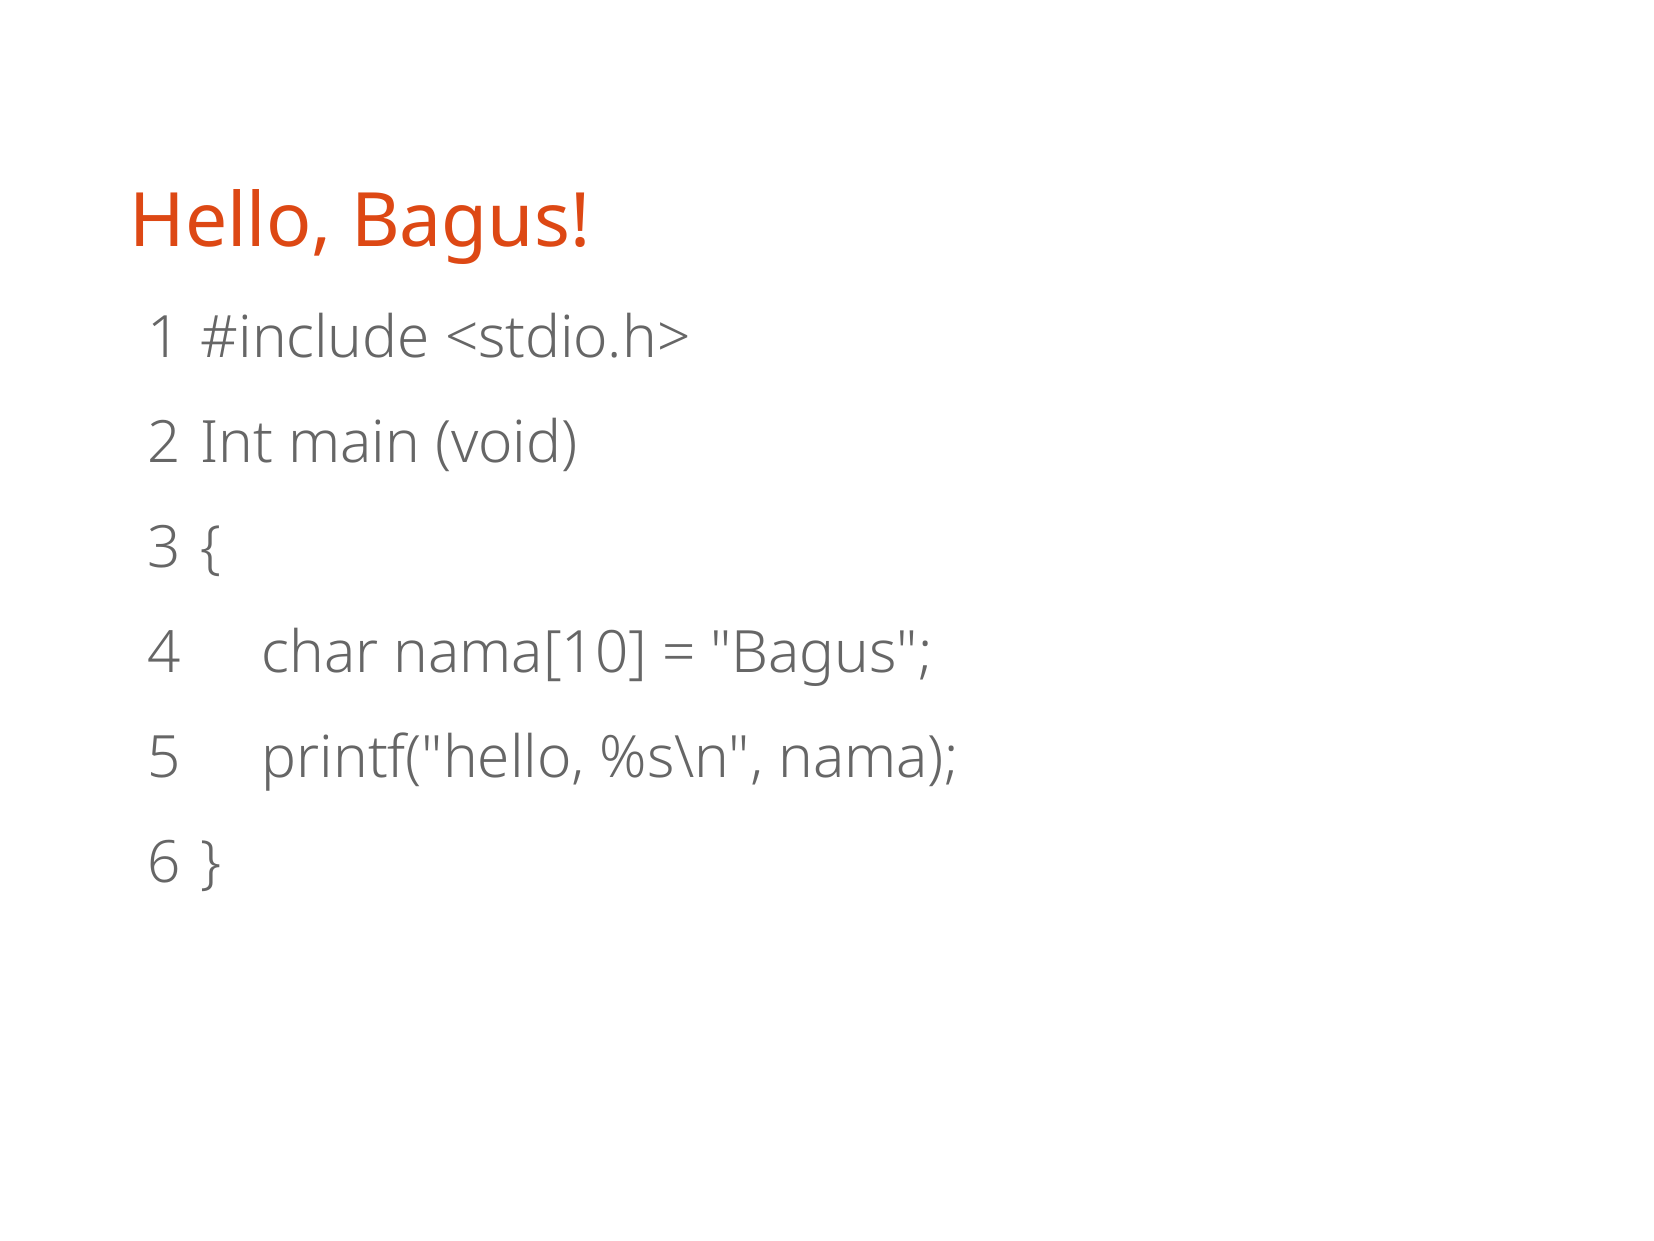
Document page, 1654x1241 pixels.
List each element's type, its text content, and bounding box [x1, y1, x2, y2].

list #include <stdio.h> Int main (void) { char nama[10] = "Bagus"; printf("hello, %s\n", nama); } [129, 295, 1518, 1010]
title Hello, Bagus! [129, 153, 1518, 281]
